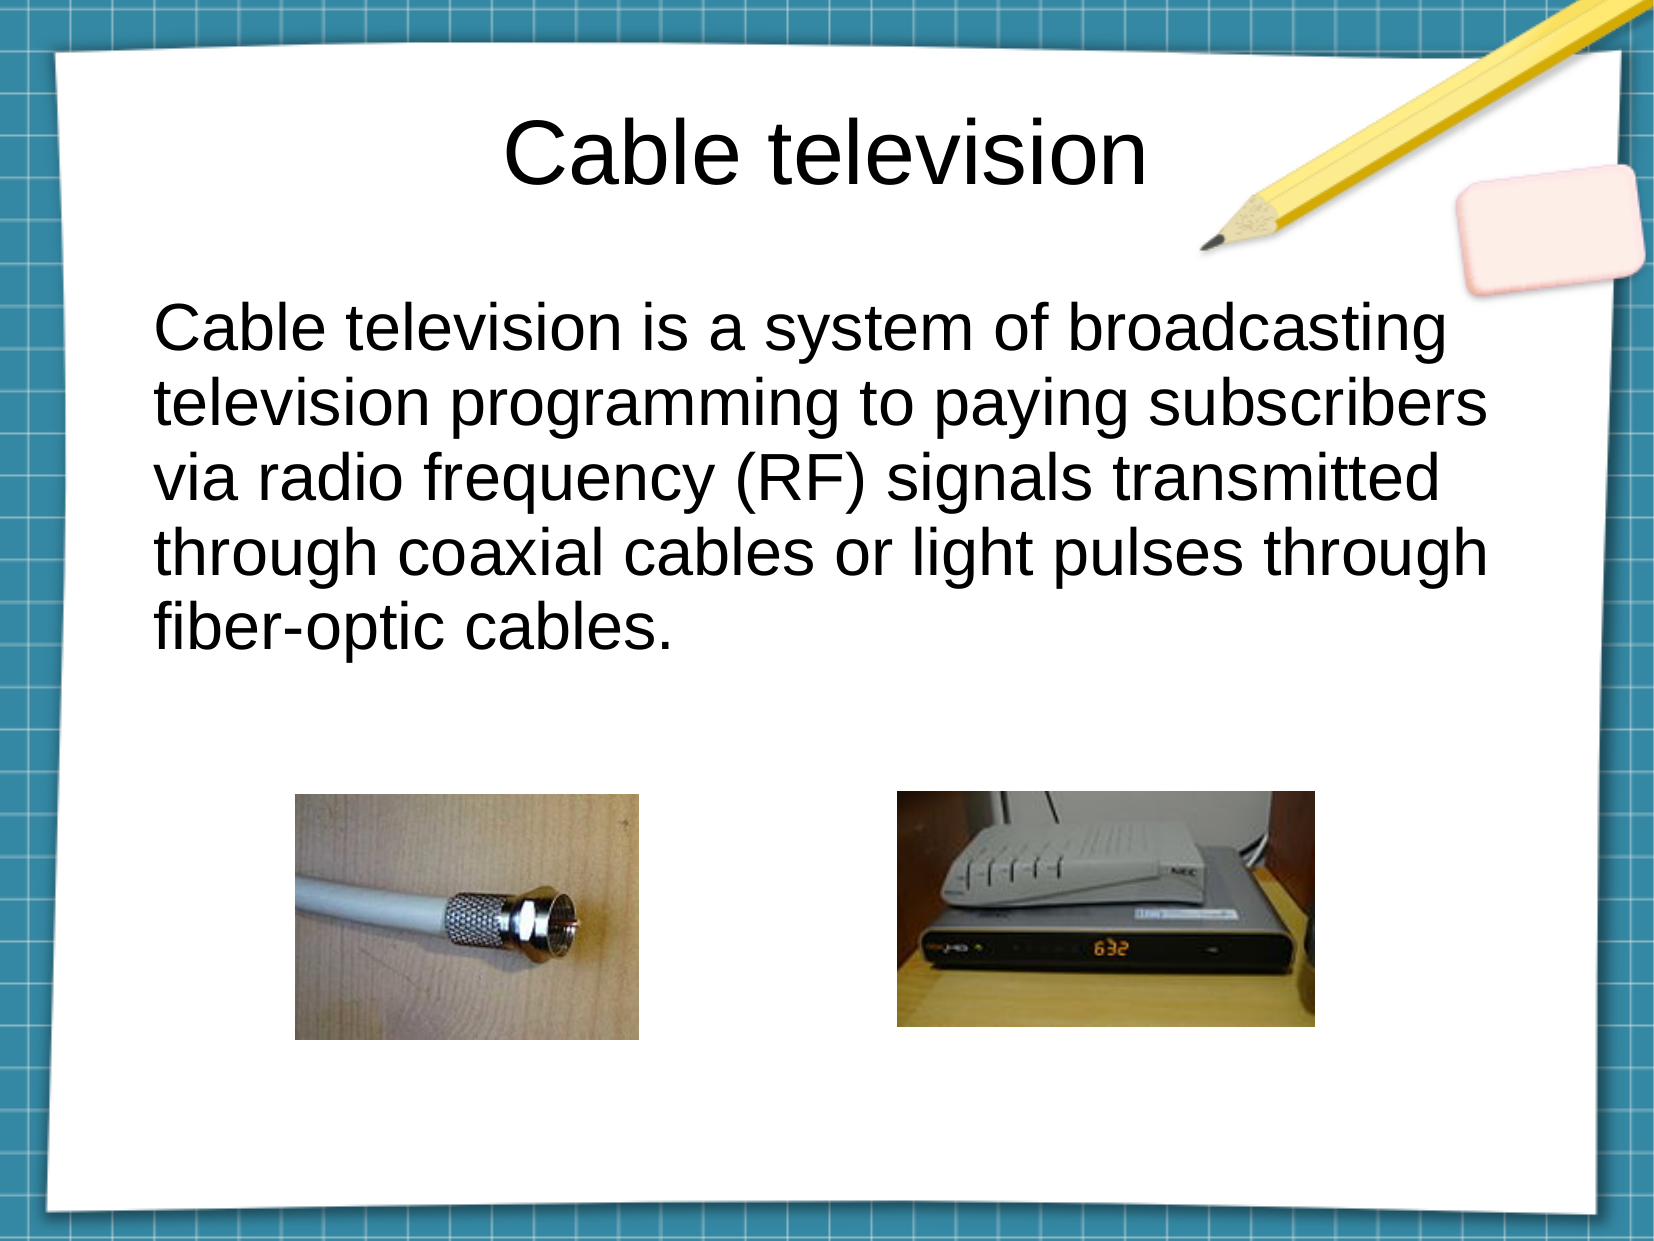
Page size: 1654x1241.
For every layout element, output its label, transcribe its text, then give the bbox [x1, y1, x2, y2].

list Cable television is a system of broadcasting television programming to paying subscribers via radio frequency (RF) signals transmitted through coaxial cables or light pulses through fiber-optic cables. [82, 290, 1571, 1010]
picture [0, 0, 1654, 1241]
title Cable television [82, 49, 1571, 257]
